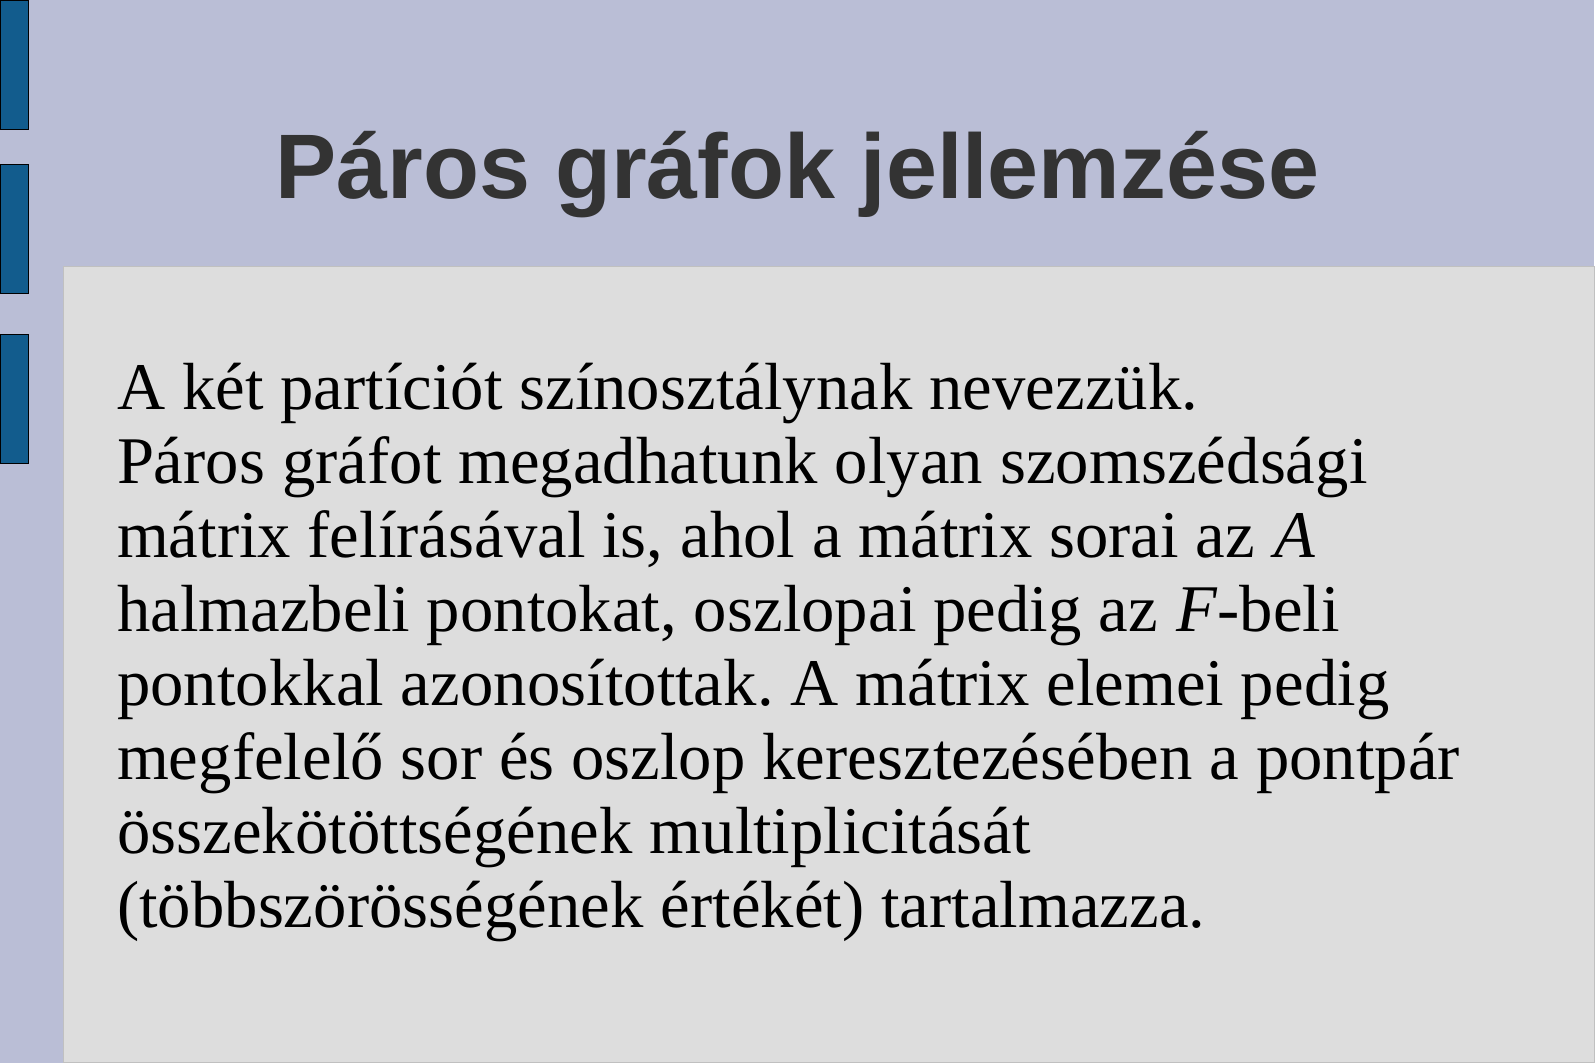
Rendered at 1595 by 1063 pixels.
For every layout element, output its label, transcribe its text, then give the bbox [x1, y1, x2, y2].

title Páros gráfok jellemzése [117, 78, 1479, 256]
subtitle A két partíciót színosztálynak nevezzük. Páros gráfot megadhatunk olyan szomszédsági mátrix felírásával is, ahol a mátrix sorai az A halmazbeli pontokat, oszlopai pedig az F-beli pontokkal azonosítottak. A mátrix elemei pedig megfelelő sor és oszlop keresztezésében a pontpár összekötöttségének multiplicitását (többszörösségének értékét) tartalmazza. [117, 302, 1479, 990]
